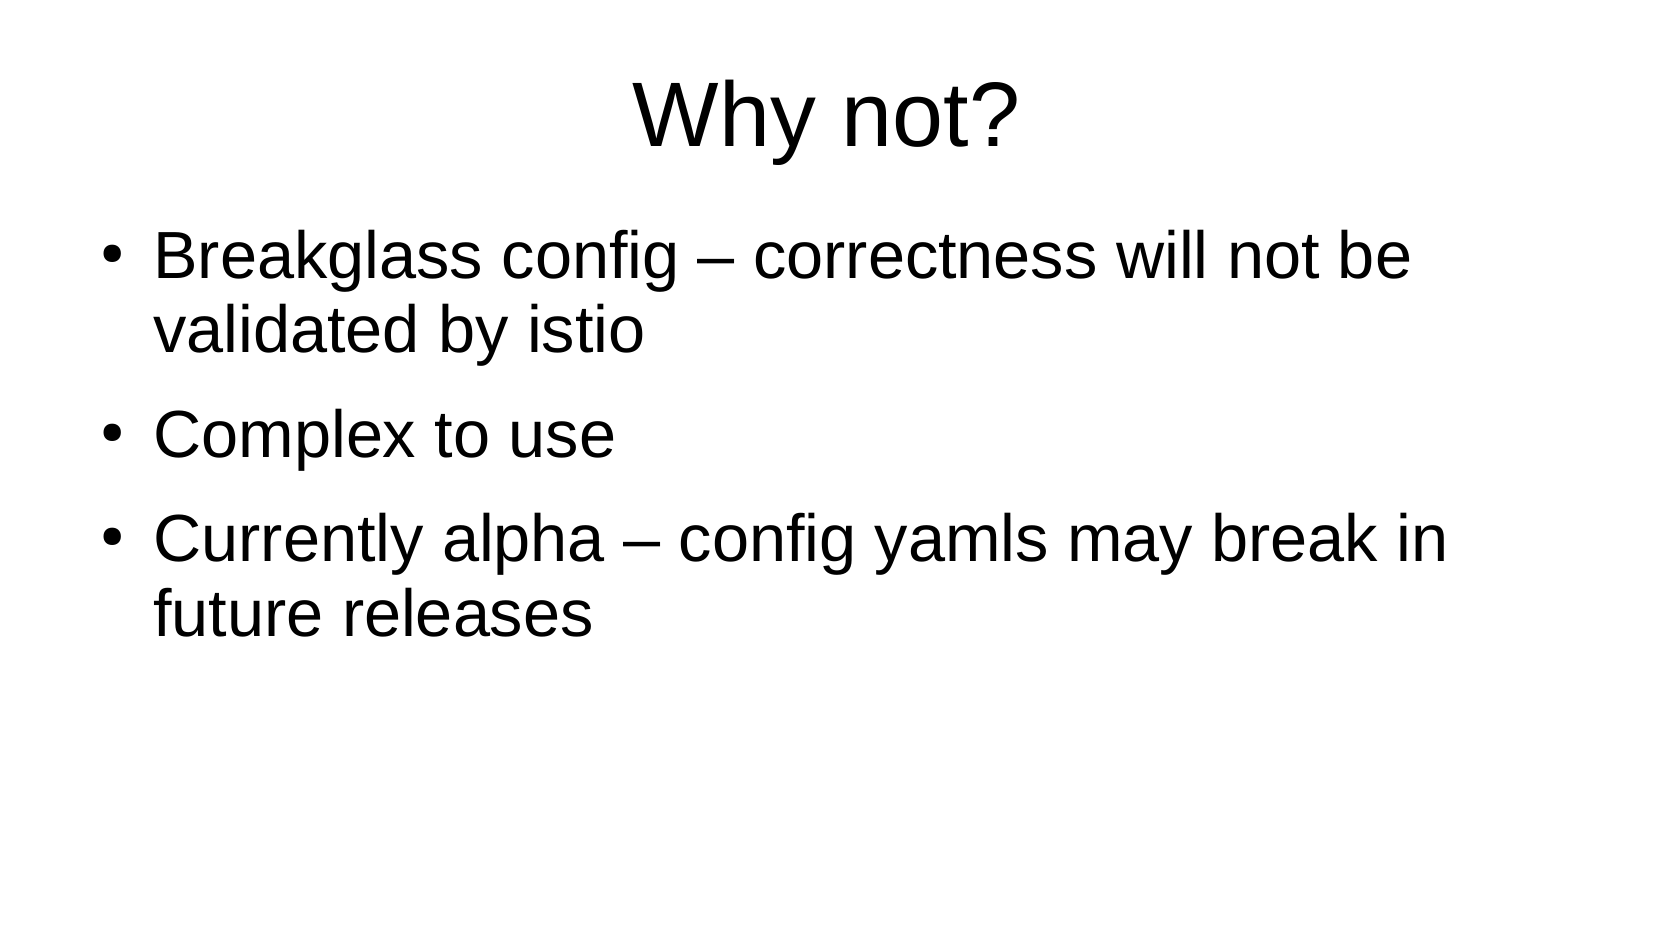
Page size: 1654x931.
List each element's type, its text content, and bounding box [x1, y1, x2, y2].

list Breakglass config – correctness will not be validated by istio Complex to use Currently alpha – config yamls may break in future releases [82, 217, 1571, 758]
title Why not? [82, 37, 1571, 193]
